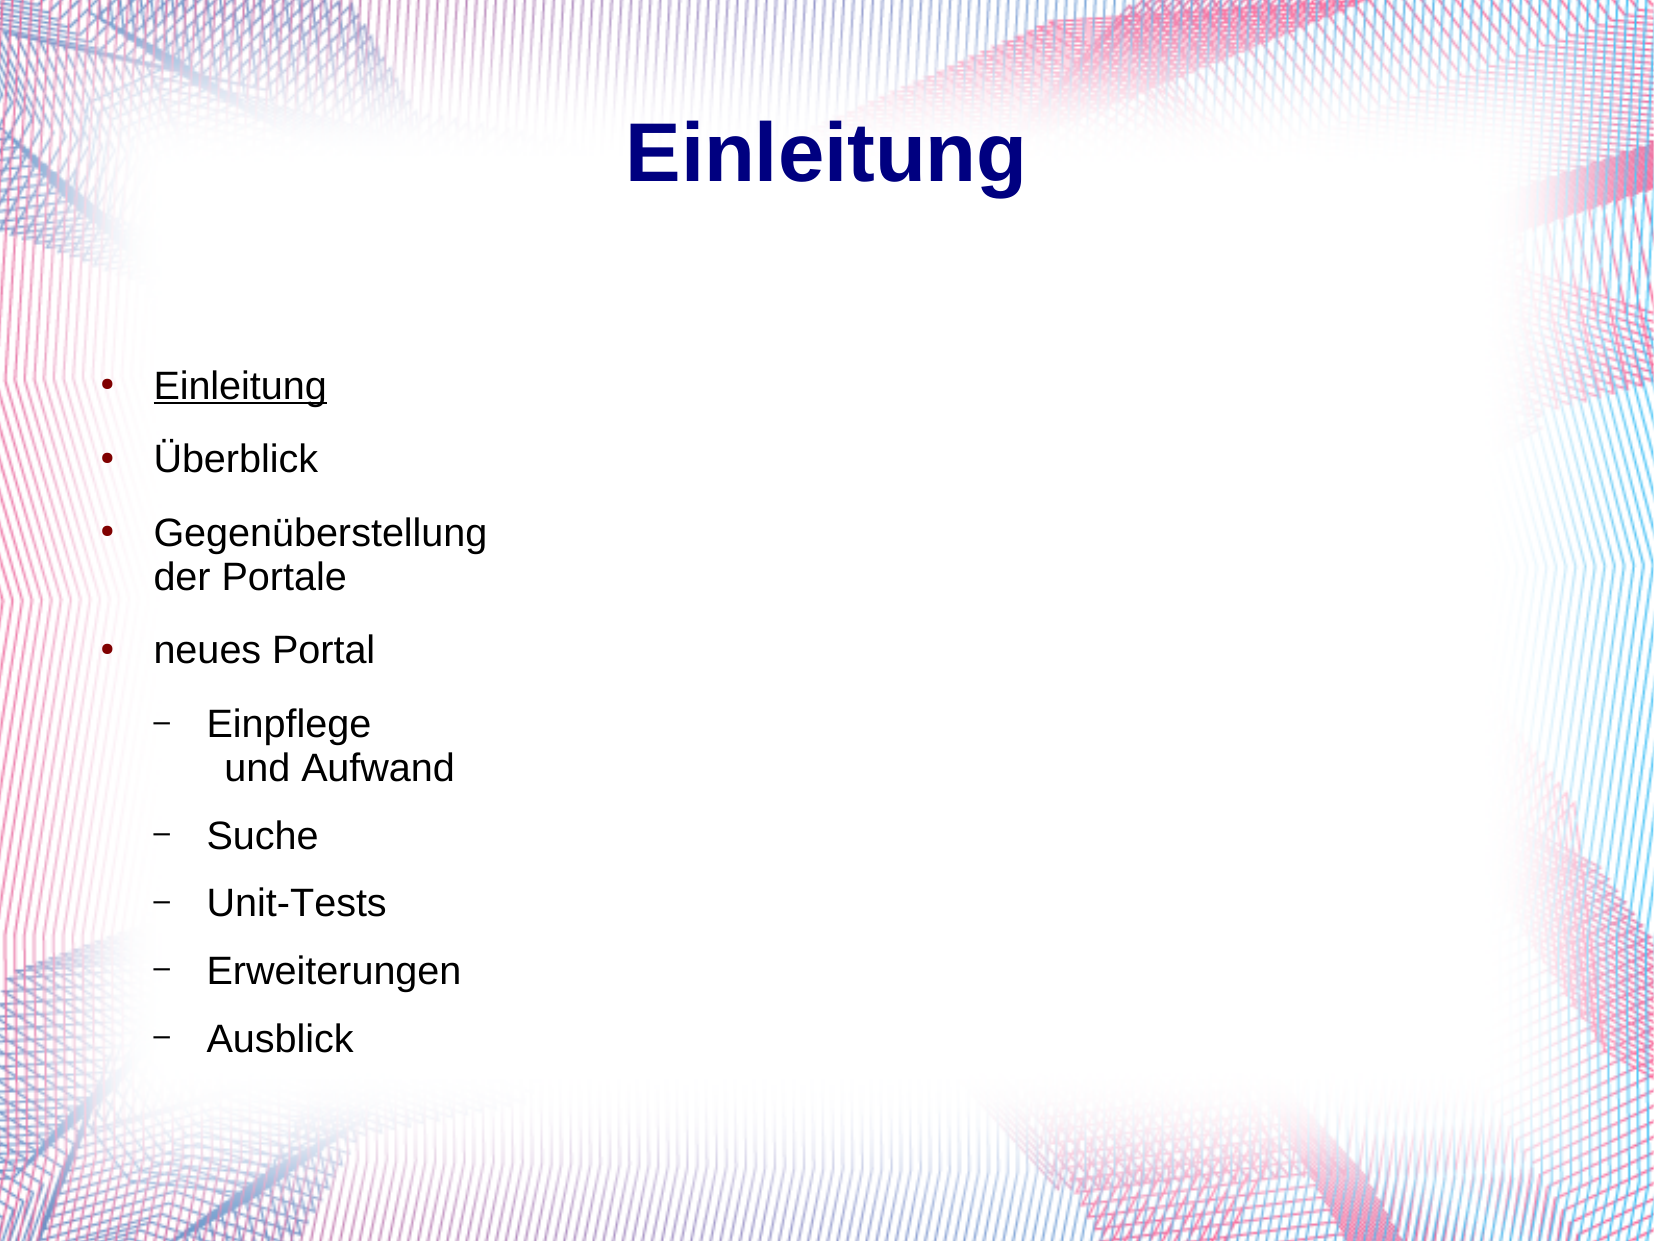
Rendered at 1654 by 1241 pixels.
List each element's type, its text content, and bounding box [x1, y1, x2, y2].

title Einleitung [82, 49, 1571, 257]
picture [0, 0, 1654, 1241]
list Einleitung Überblick Gegenüberstellung der Portale neues Portal Einpflege und Aufwand Suche Unit-Tests Erweiterungen Ausblick [82, 290, 520, 1109]
